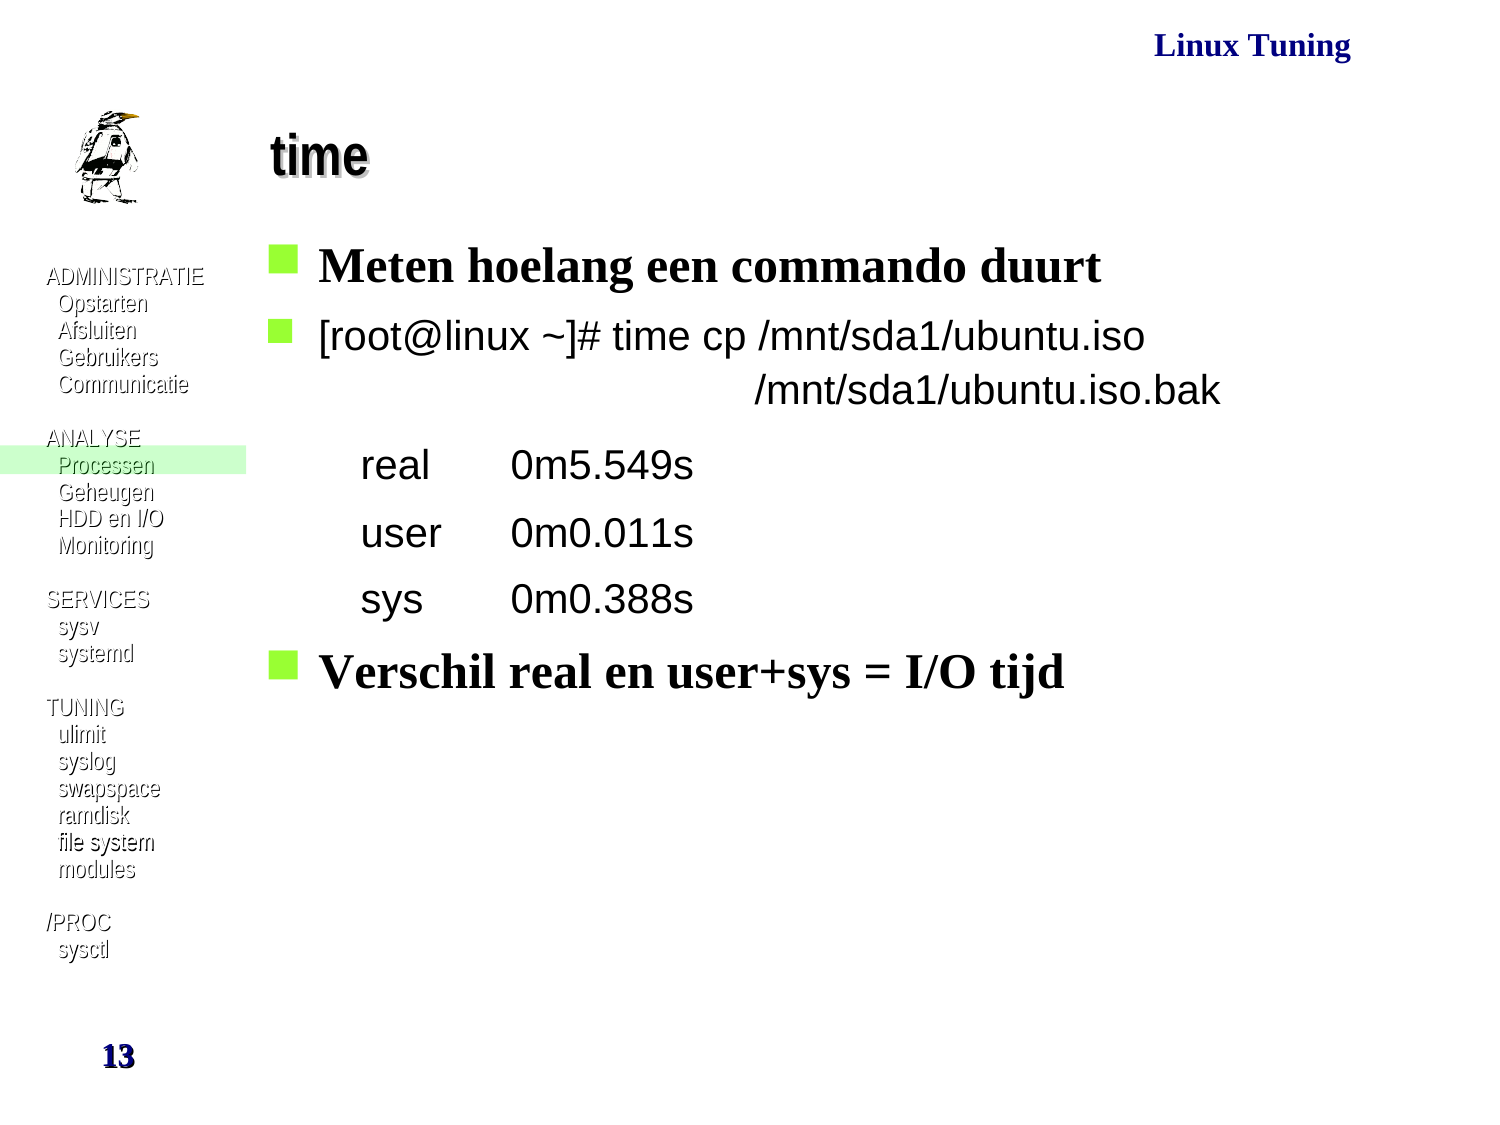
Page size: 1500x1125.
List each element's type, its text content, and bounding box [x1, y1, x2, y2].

text_box [0, 445, 247, 475]
list Meten hoelang een commando duurt [root@linux ~]# time cp /mnt/sda1/ubuntu.iso /mnt/sda1/ubuntu.iso.bak real 0m5.549s user 0m0.011s sys 0m0.388s Verschil real en user+sys = I/O tijd [264, 229, 1486, 882]
title time [270, 41, 1500, 250]
picture [57, 105, 143, 206]
